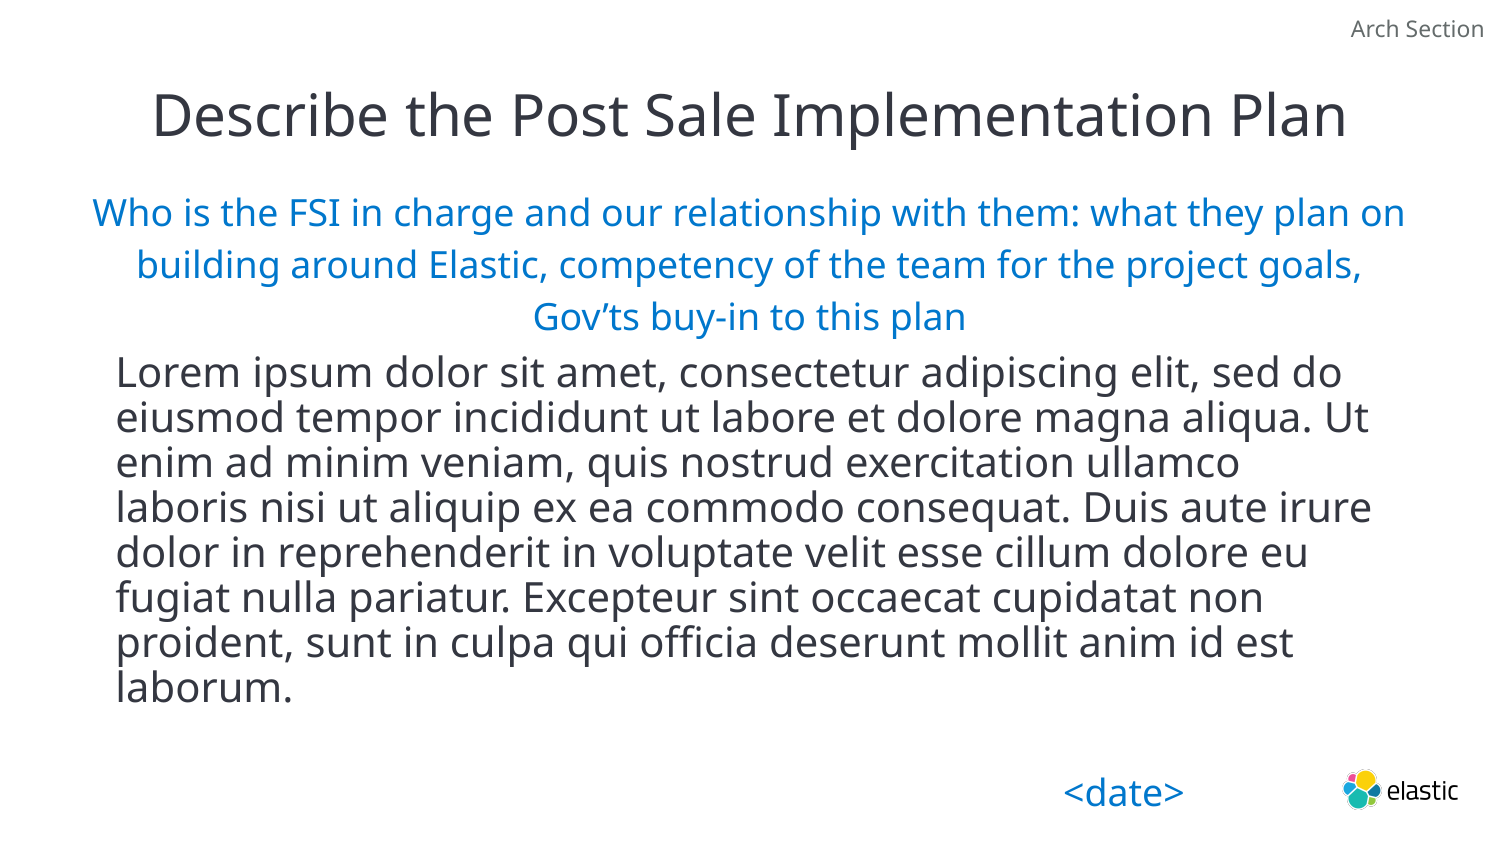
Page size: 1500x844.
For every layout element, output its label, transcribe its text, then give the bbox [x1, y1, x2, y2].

title Describe the Post Sale Implementation Plan [105, 78, 1395, 182]
text_box Arch Section [1252, 0, 1500, 55]
text_box <date> [1048, 753, 1318, 821]
subtitle Who is the FSI in charge and our relationship with them: what they plan on building around Elastic, competency of the team for the project goals, Gov’ts buy-in to this plan [83, 182, 1417, 337]
picture [1342, 769, 1458, 810]
text_box Lorem ipsum dolor sit amet, consectetur adipiscing elit, sed do eiusmod tempor incididunt ut labore et dolore magna aliqua. Ut enim ad minim veniam, quis nostrud exercitation ullamco laboris nisi ut aliquip ex ea commodo consequat. Duis aute irure dolor in reprehenderit in voluptate velit esse cillum dolore eu fugiat nulla pariatur. Excepteur sint occaecat cupidatat non proident, sunt in culpa qui officia deserunt mollit anim id est laborum. [100, 336, 1400, 731]
